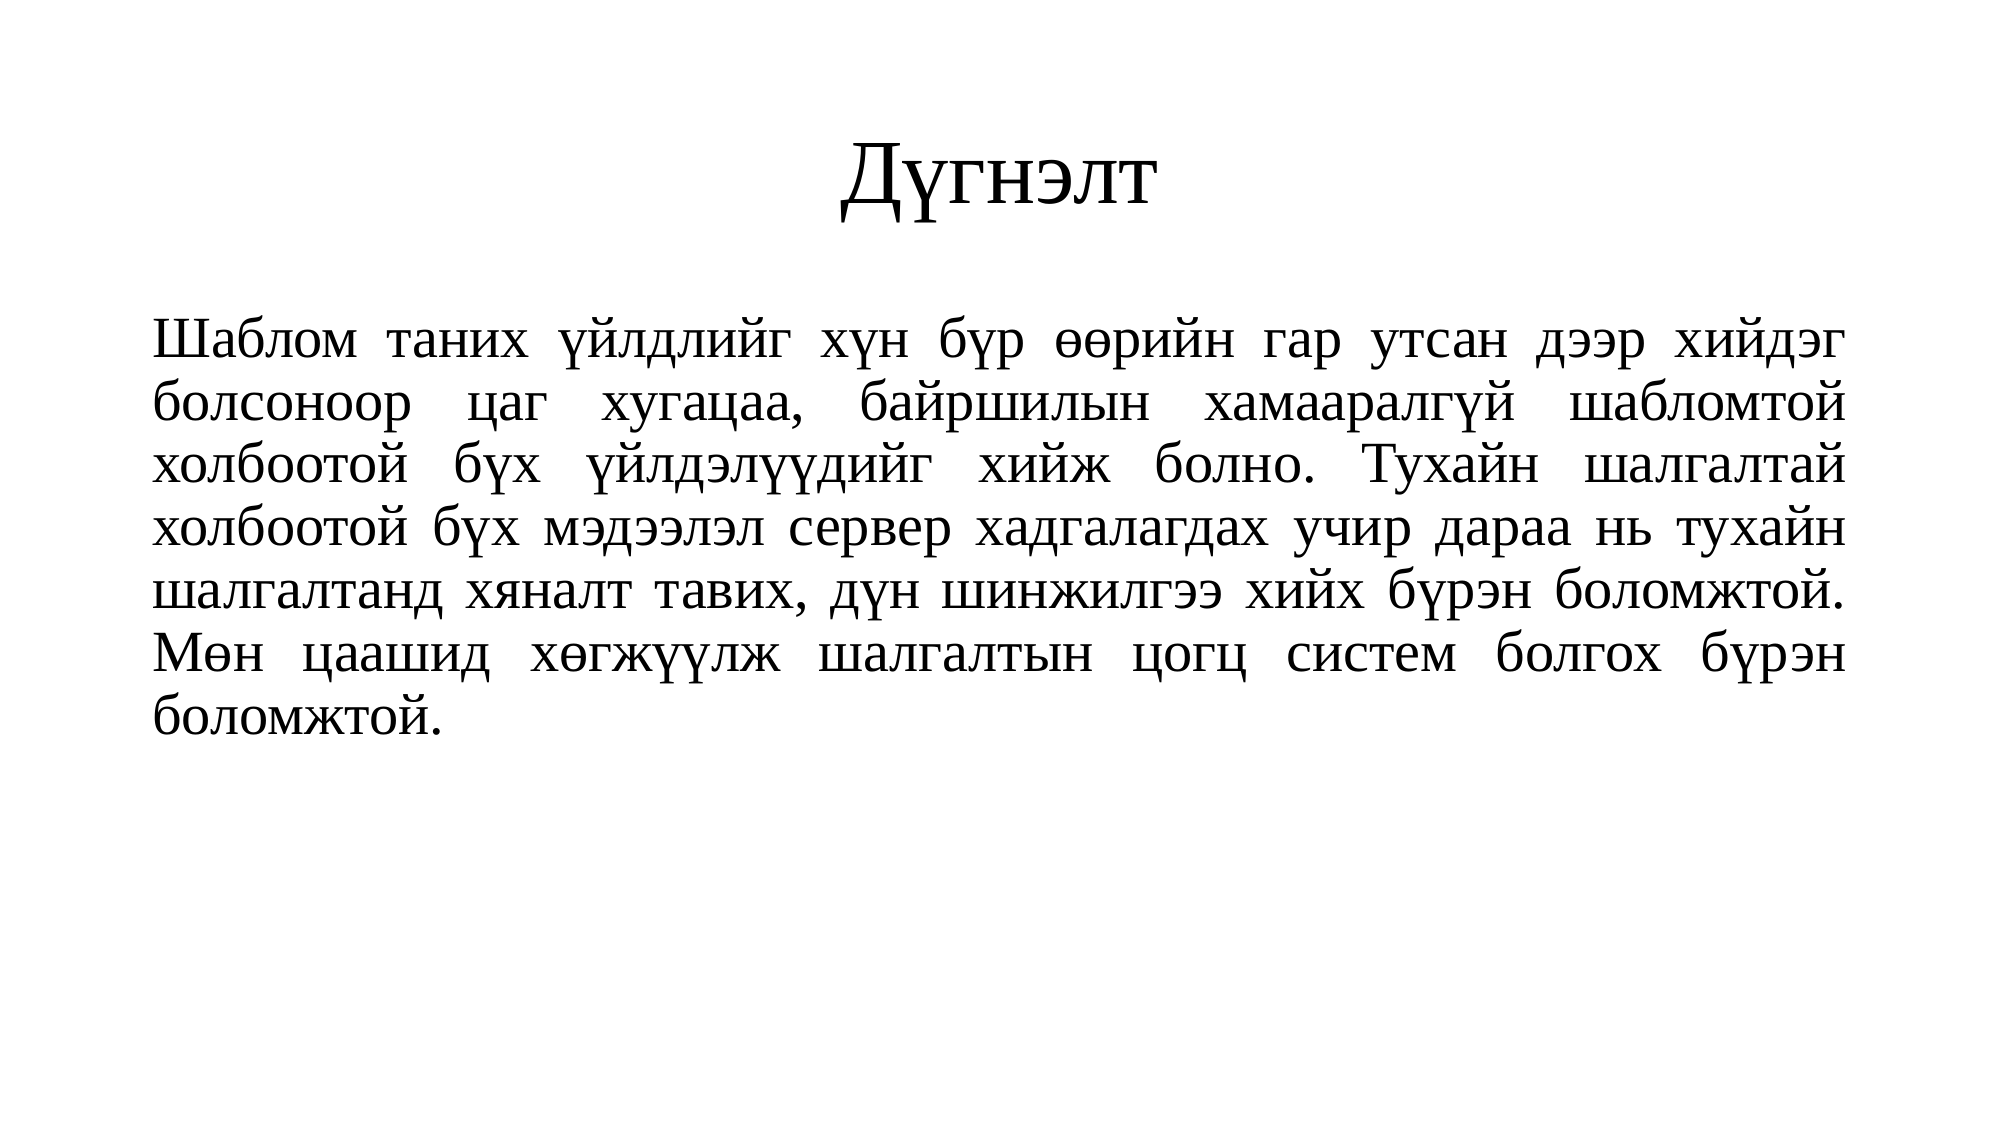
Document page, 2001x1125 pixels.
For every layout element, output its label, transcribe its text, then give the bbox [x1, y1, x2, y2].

text_box Дүгнэлт [137, 57, 1863, 275]
text_box Шаблом таних үйлдлийг хүн бүр өөрийн гар утсан дээр хийдэг болсоноор цаг хугацаа, байршилын хамааралгүй шабломтой холбоотой бүх үйлдэлүүдийг хийж болно. Тухайн шалгалтай холбоотой бүх мэдээлэл сервер хадгалагдах учир дараа нь тухайн шалгалтанд хяналт тавих, дүн шинжилгээ хийх бүрэн боломжтой. Мөн цаашид хөгжүүлж шалгалтын цогц систем болгох бүрэн боломжтой. [137, 299, 1863, 1014]
